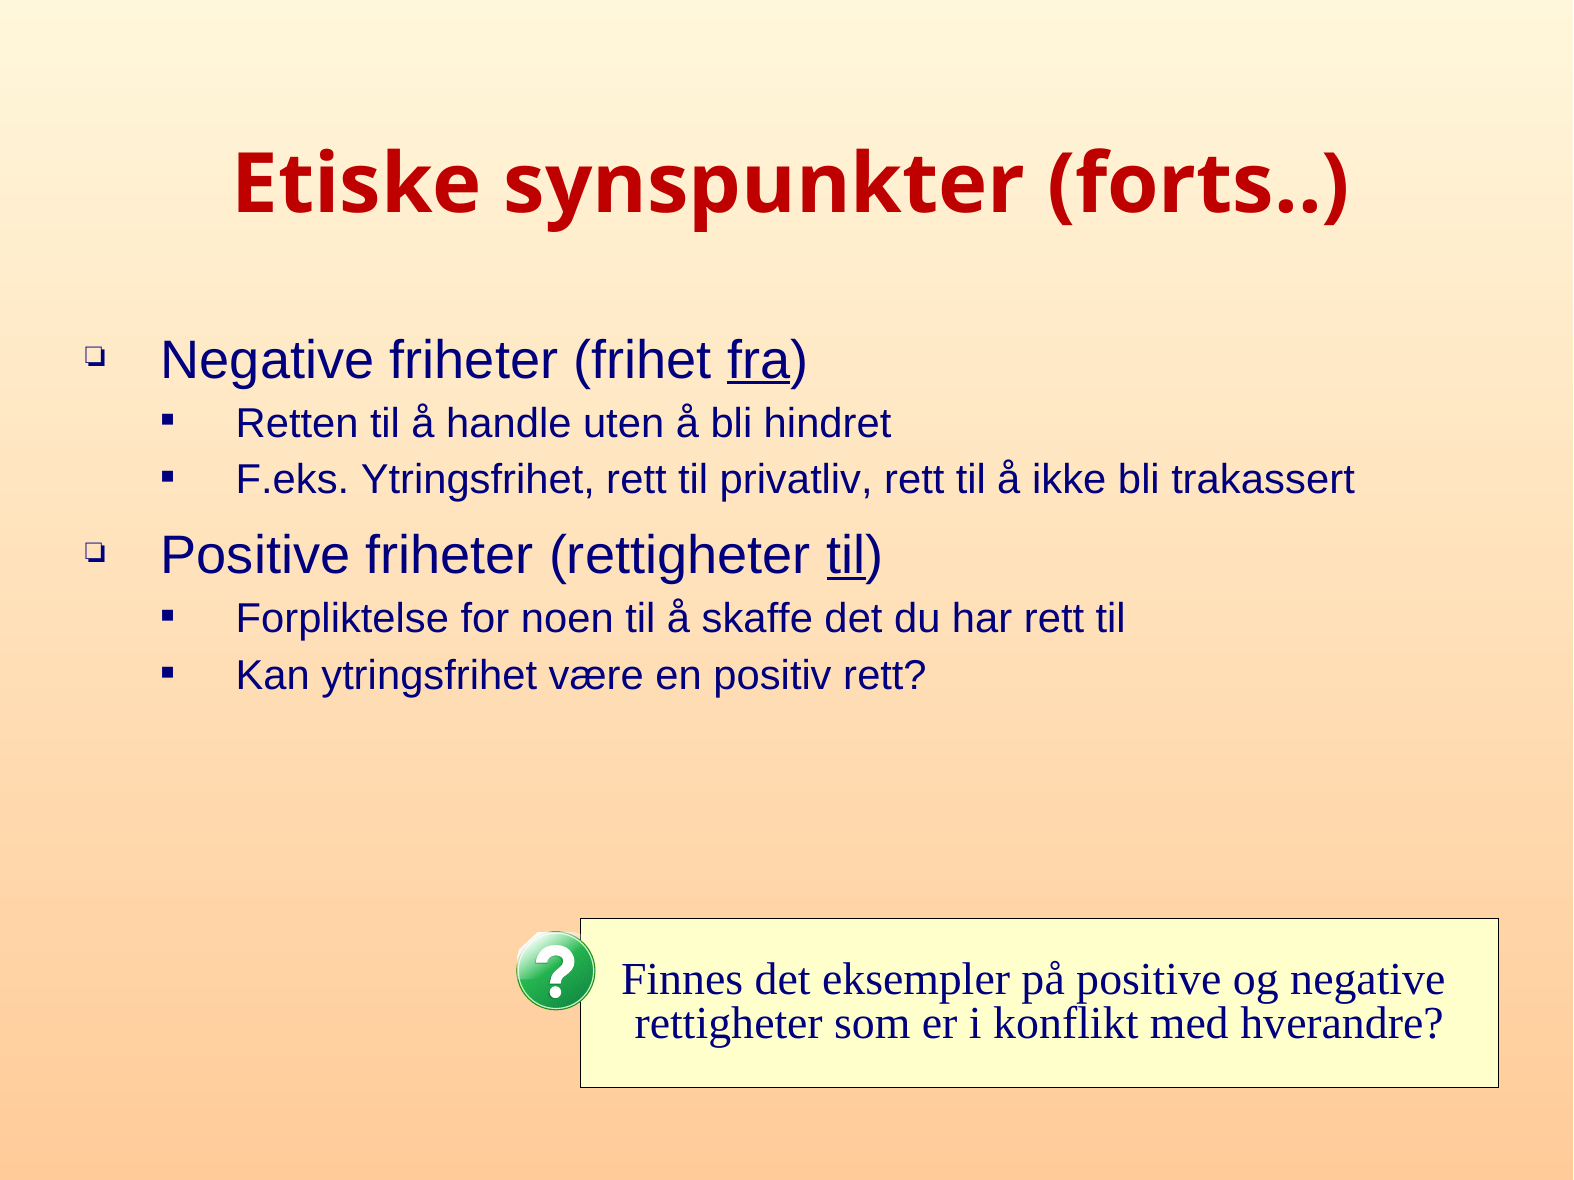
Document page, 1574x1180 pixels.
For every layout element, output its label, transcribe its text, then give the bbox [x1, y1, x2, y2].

text_box Finnes det eksempler på positive og negative rettigheter som er i konflikt med hverandre? [580, 918, 1499, 1088]
list Negative friheter (frihet fra) Retten til å handle uten å bli hindret F.eks. Ytringsfrihet, rett til privatliv, rett til å ikke bli trakassert Positive friheter (rettigheter til) Forpliktelse for noen til å skaffe det du har rett til Kan ytringsfrihet være en positiv rett? [85, 336, 1539, 1170]
title Etiske synspunkter (forts..) [39, 54, 1543, 309]
picture [500, 913, 614, 1027]
